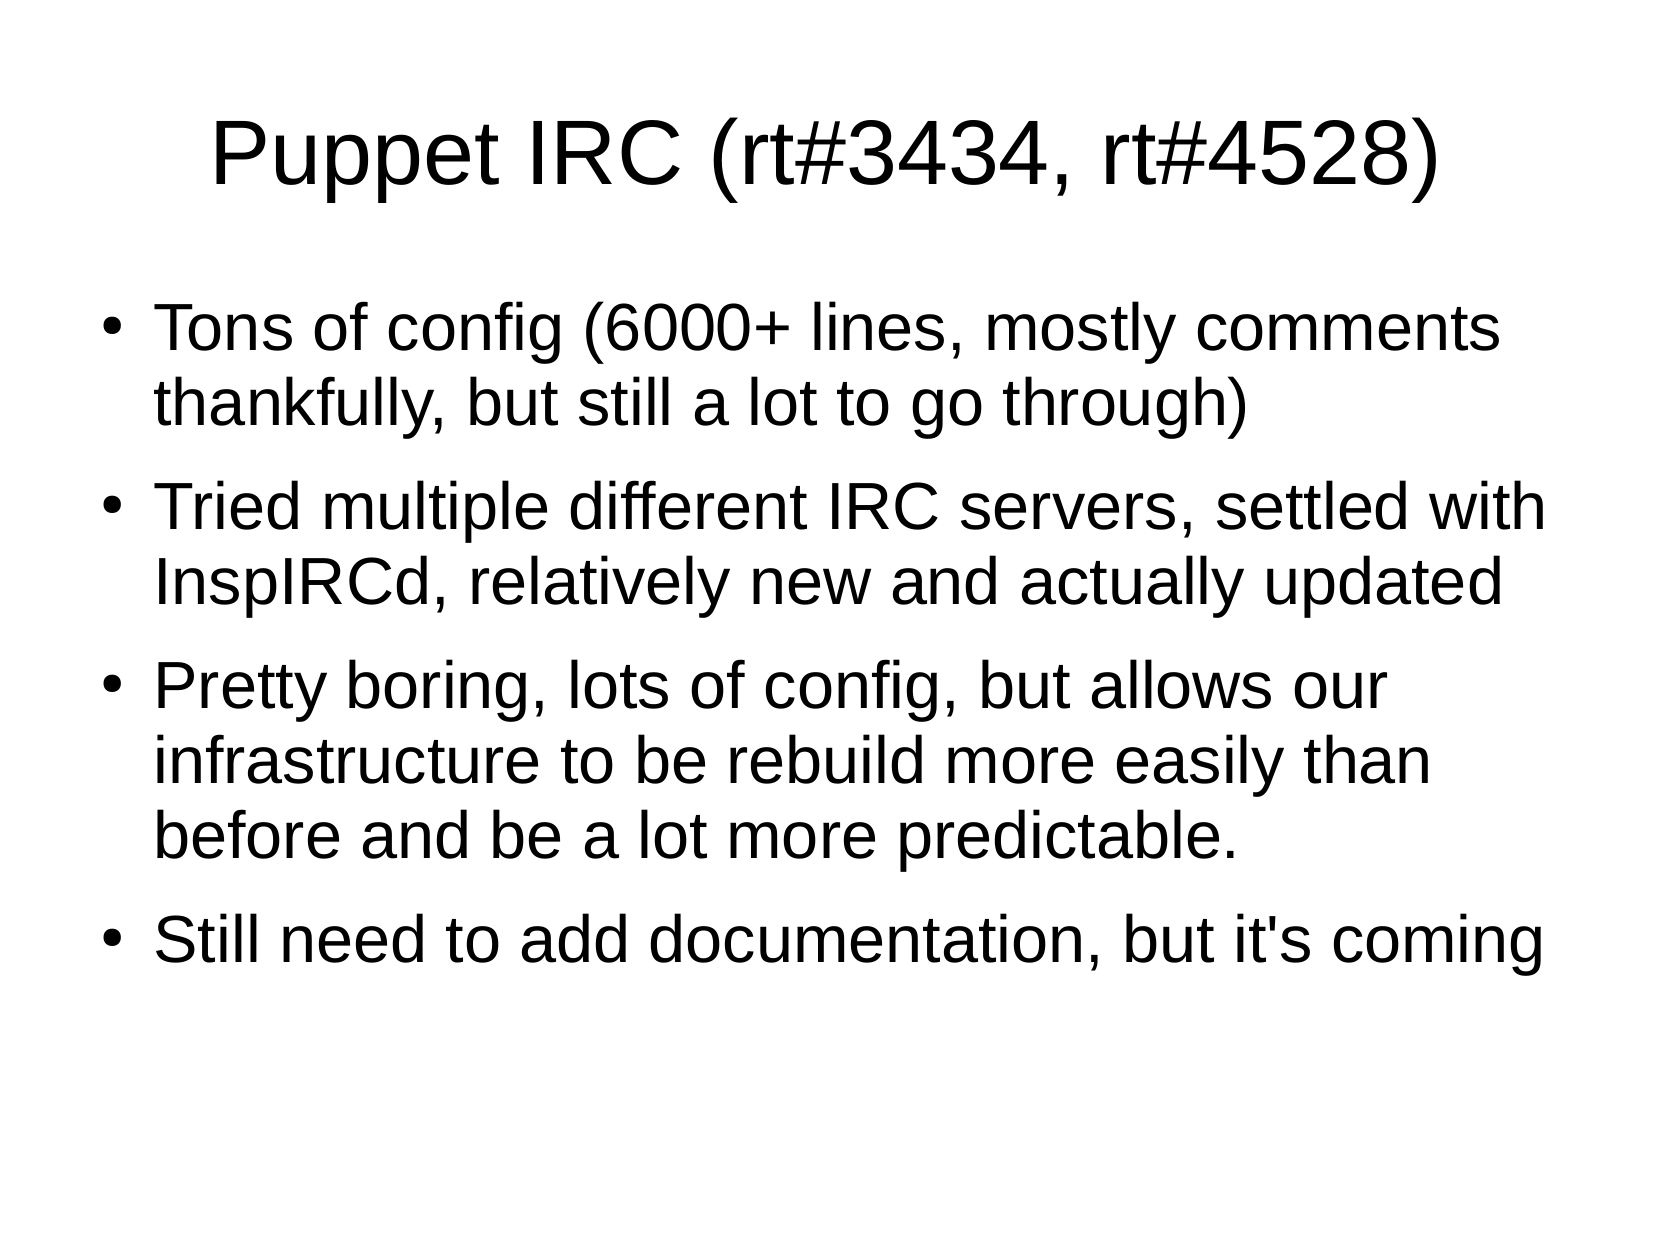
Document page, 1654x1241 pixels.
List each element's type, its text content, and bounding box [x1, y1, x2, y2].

title Puppet IRC (rt#3434, rt#4528) [82, 49, 1571, 257]
list Tons of config (6000+ lines, mostly comments thankfully, but still a lot to go through) Tried multiple different IRC servers, settled with InspIRCd, relatively new and actually updated Pretty boring, lots of config, but allows our infrastructure to be rebuild more easily than before and be a lot more predictable. Still need to add documentation, but it's coming [82, 290, 1571, 1010]
